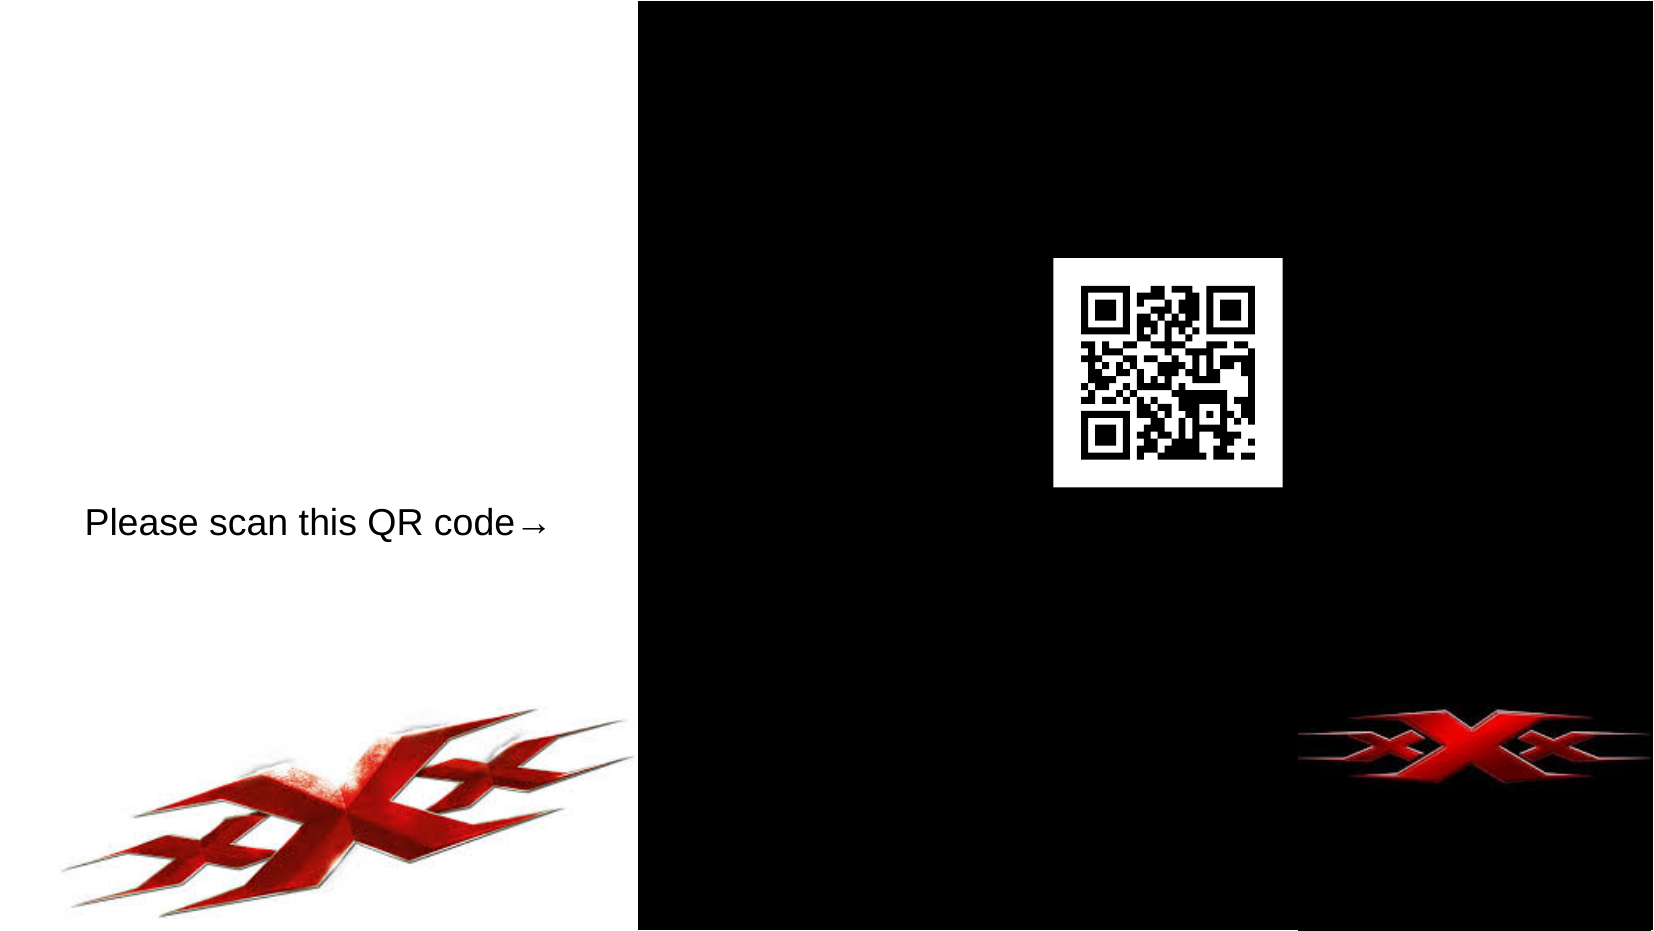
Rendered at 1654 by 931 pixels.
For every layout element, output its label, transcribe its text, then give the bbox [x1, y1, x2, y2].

picture [59, 705, 638, 919]
text_box [637, 0, 1654, 931]
picture [1050, 254, 1287, 491]
picture [1298, 578, 1651, 931]
text_box Please scan this QR code→ [0, 187, 638, 900]
